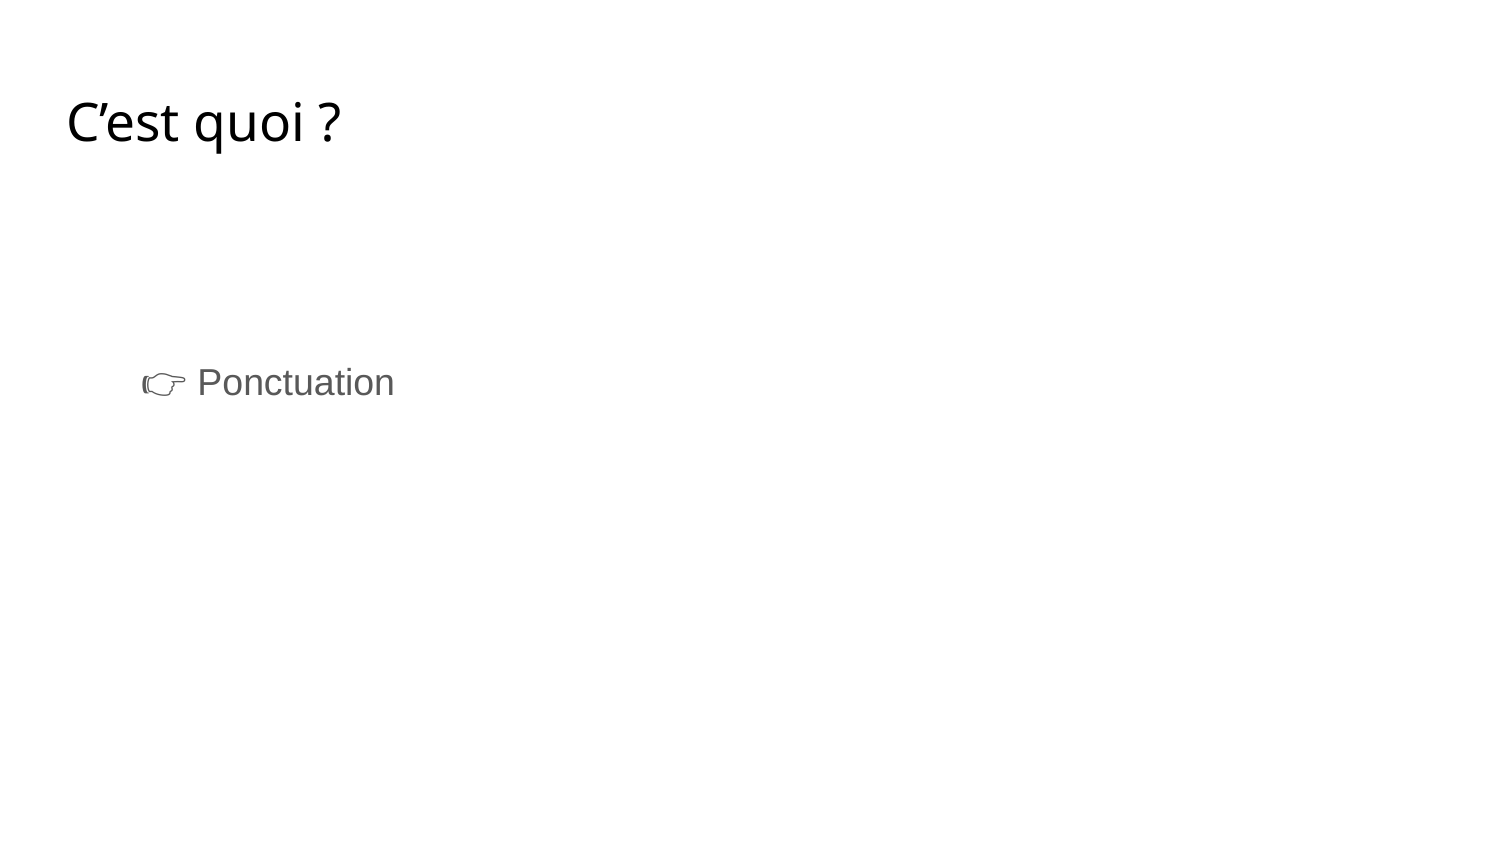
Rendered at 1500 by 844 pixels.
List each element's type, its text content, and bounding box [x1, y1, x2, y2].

list 👉 Ponctuation [51, 189, 1449, 750]
title C’est quoi ? [51, 72, 1449, 167]
